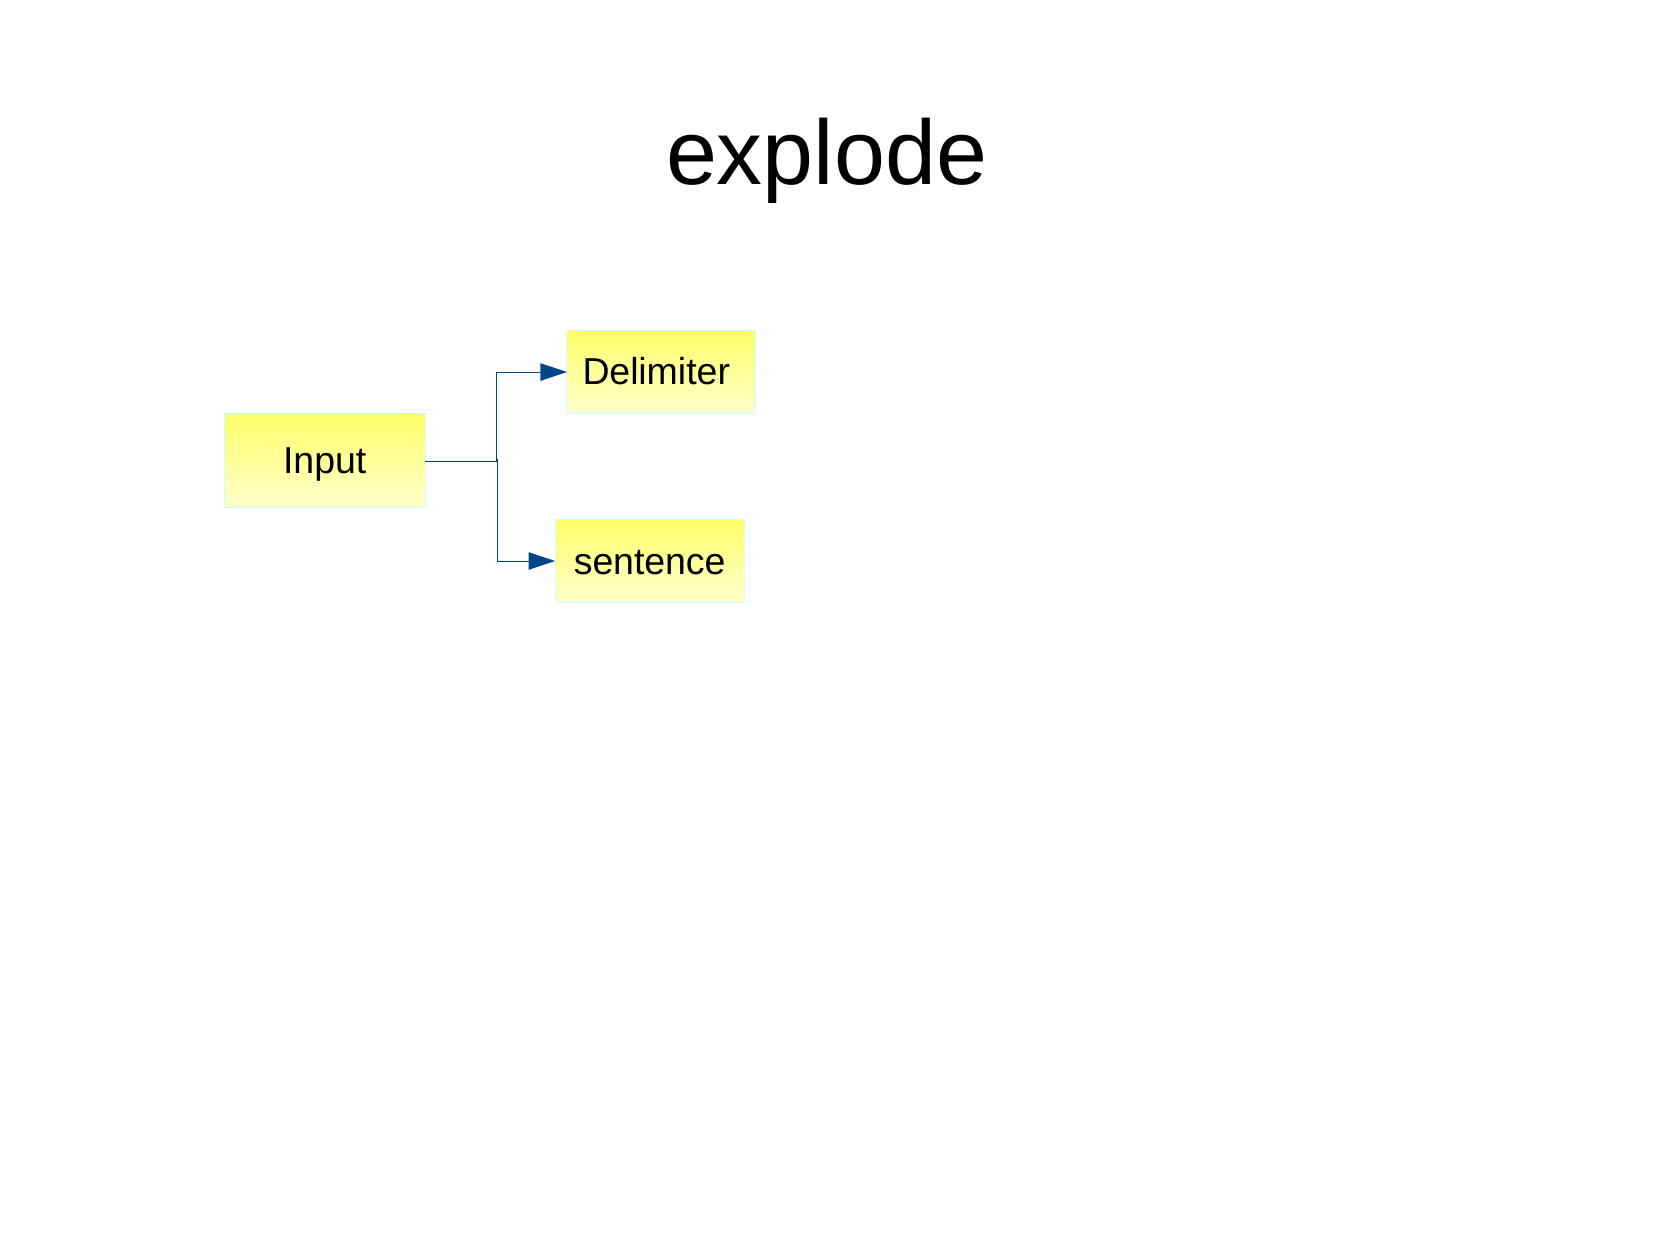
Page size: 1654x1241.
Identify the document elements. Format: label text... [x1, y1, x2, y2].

text_box Input [224, 413, 426, 508]
text_box sentence [555, 519, 745, 603]
title explode [82, 49, 1571, 257]
text_box Delimiter [566, 330, 756, 414]
